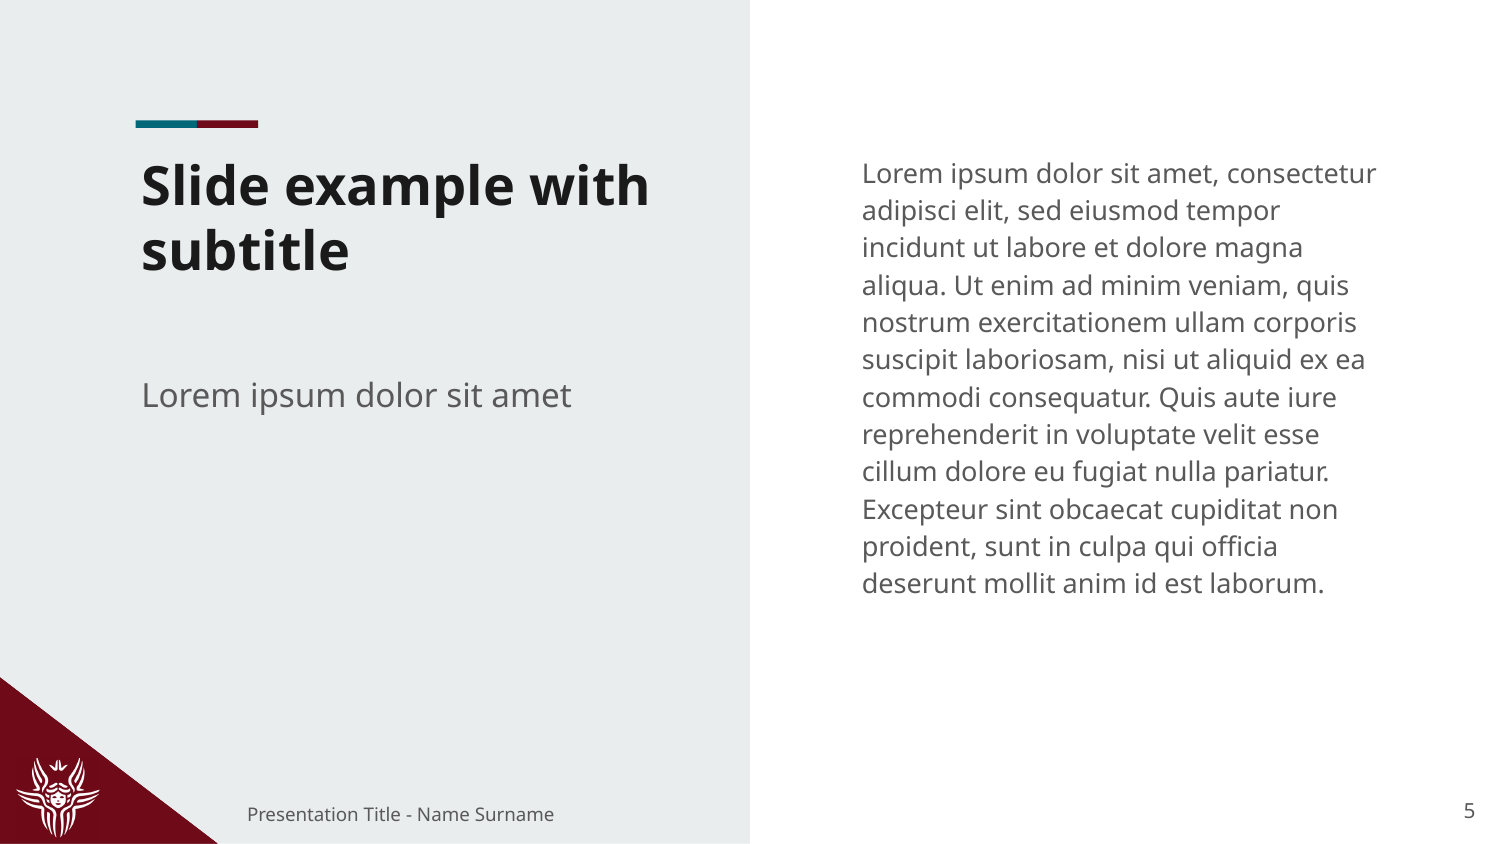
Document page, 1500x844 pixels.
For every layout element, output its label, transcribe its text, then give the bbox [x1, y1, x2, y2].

list Lorem ipsum dolor sit amet, consectetur adipisci elit, sed eiusmod tempor incidunt ut labore et dolore magna aliqua. Ut enim ad minim veniam, quis nostrum exercitationem ullam corporis suscipit laboriosam, nisi ut aliquid ex ea commodi consequatur. Quis aute iure reprehenderit in voluptate velit esse cillum dolore eu fugiat nulla pariatur. Excepteur sint obcaecat cupiditat non proident, sunt in culpa qui officia deserunt mollit anim id est laborum. [846, 136, 1401, 633]
picture [16, 758, 100, 839]
title Slide example with subtitle [126, 136, 668, 359]
subtitle Presentation Title - Name Surname [232, 783, 1193, 839]
slide_number <number> [1400, 779, 1491, 844]
subtitle Lorem ipsum dolor sit amet [126, 359, 668, 755]
